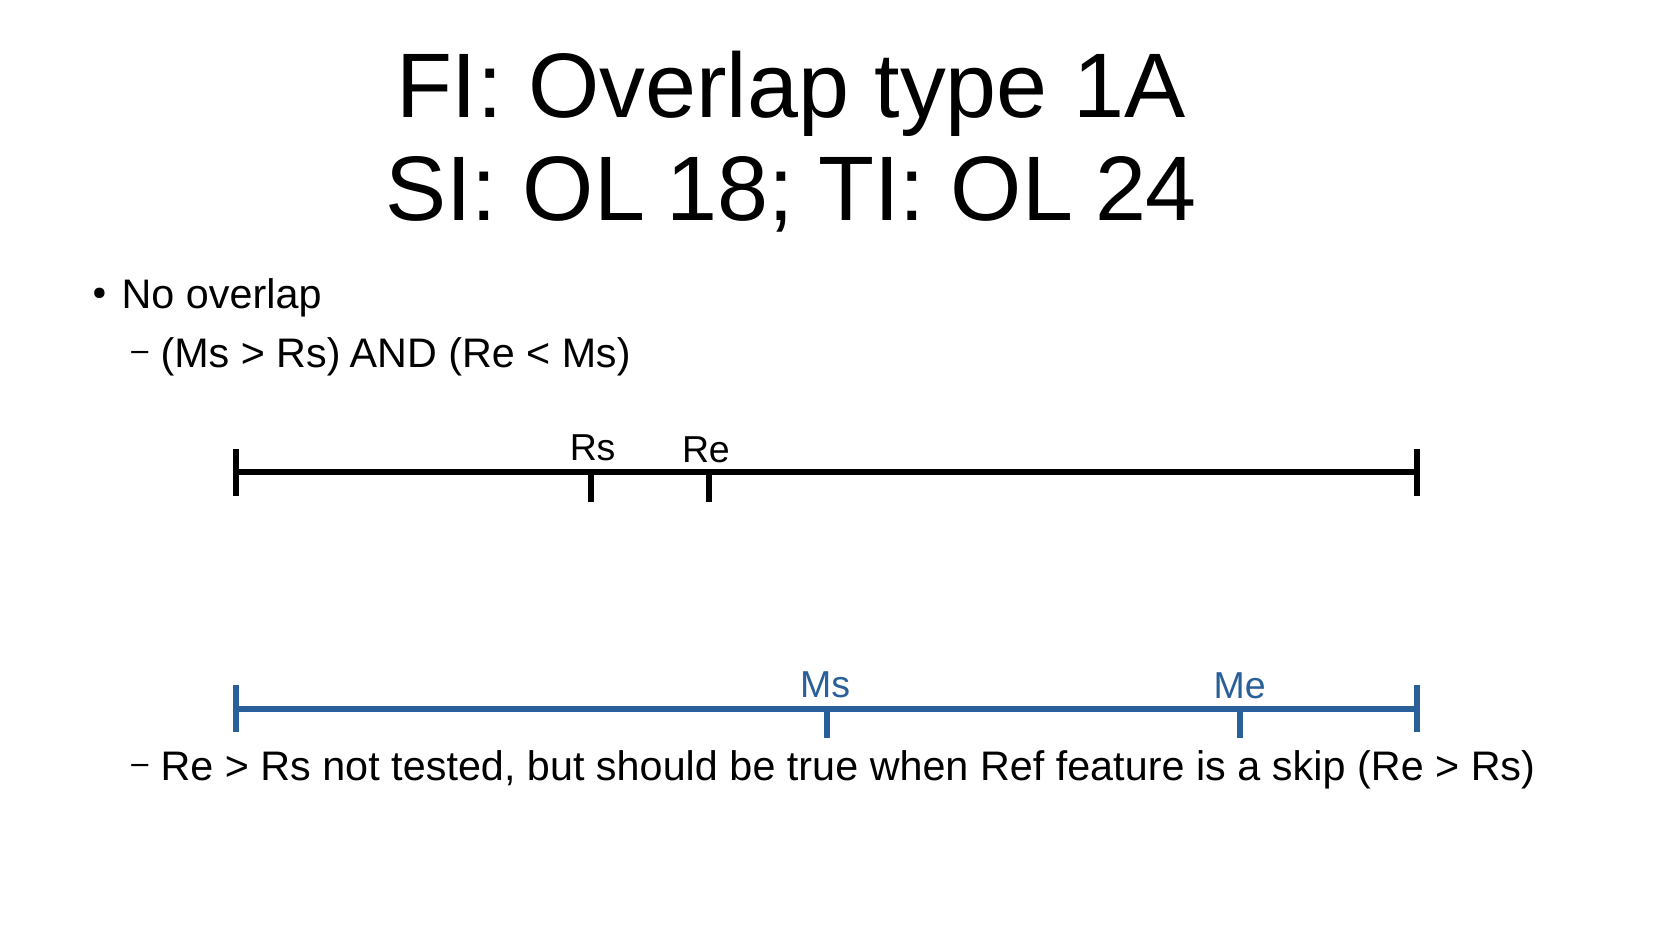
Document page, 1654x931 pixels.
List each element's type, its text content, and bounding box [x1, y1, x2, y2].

title FI: Overlap type 1A SI: OL 18; TI: OL 24 [47, 34, 1536, 343]
text_box Re [667, 420, 774, 520]
list No overlap (Ms > Rs) AND (Re < Ms) Re > Rs not tested, but should be true when Ref feature is a skip (Re > Rs) [82, 270, 1571, 839]
text_box Ms [785, 655, 892, 755]
text_box Rs [555, 419, 662, 519]
text_box Me [1198, 657, 1306, 756]
